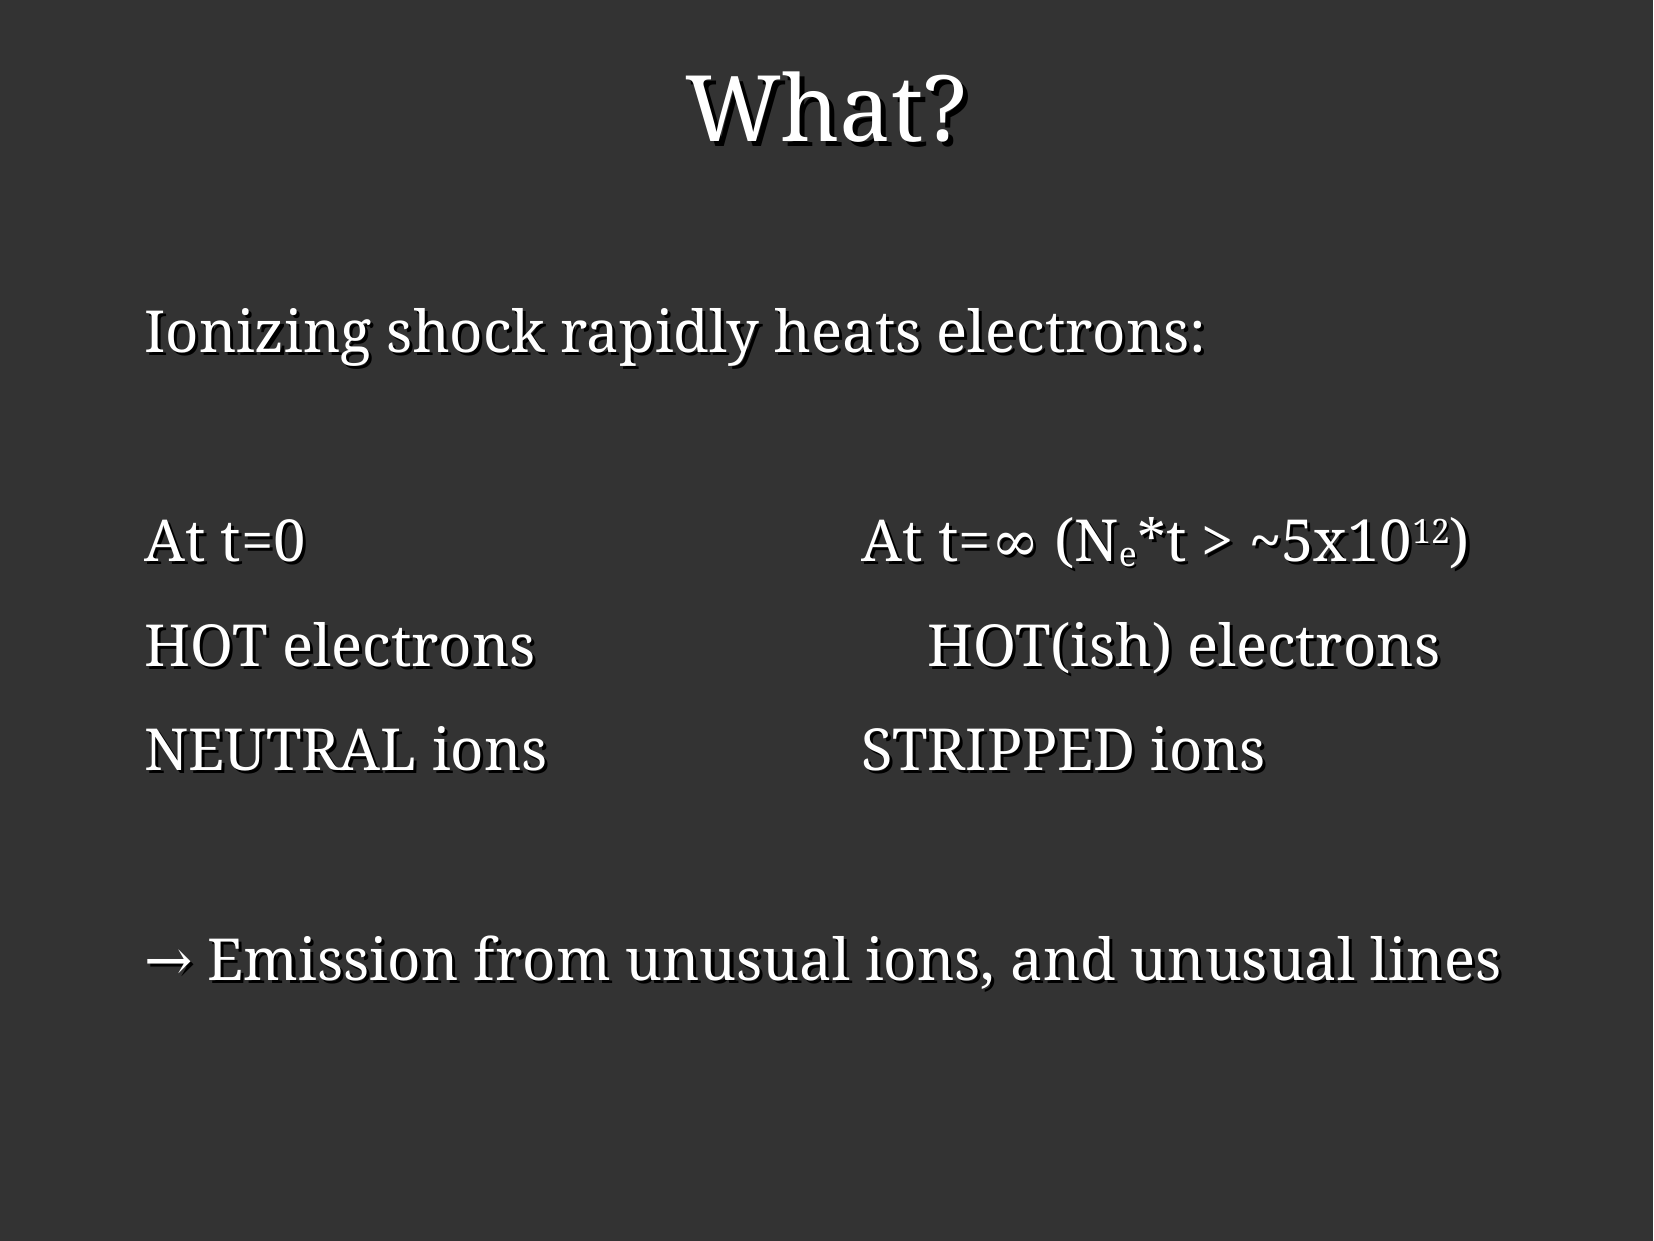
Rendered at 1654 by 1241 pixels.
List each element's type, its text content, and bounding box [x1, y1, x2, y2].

title What? [82, 2, 1571, 210]
list Ionizing shock rapidly heats electrons: At t=0 At t=∞ (Ne*t > ~5x1012) HOT electrons HOT(ish) electrons NEUTRAL ions STRIPPED ions → Emission from unusual ions, and unusual lines [82, 290, 1538, 1010]
